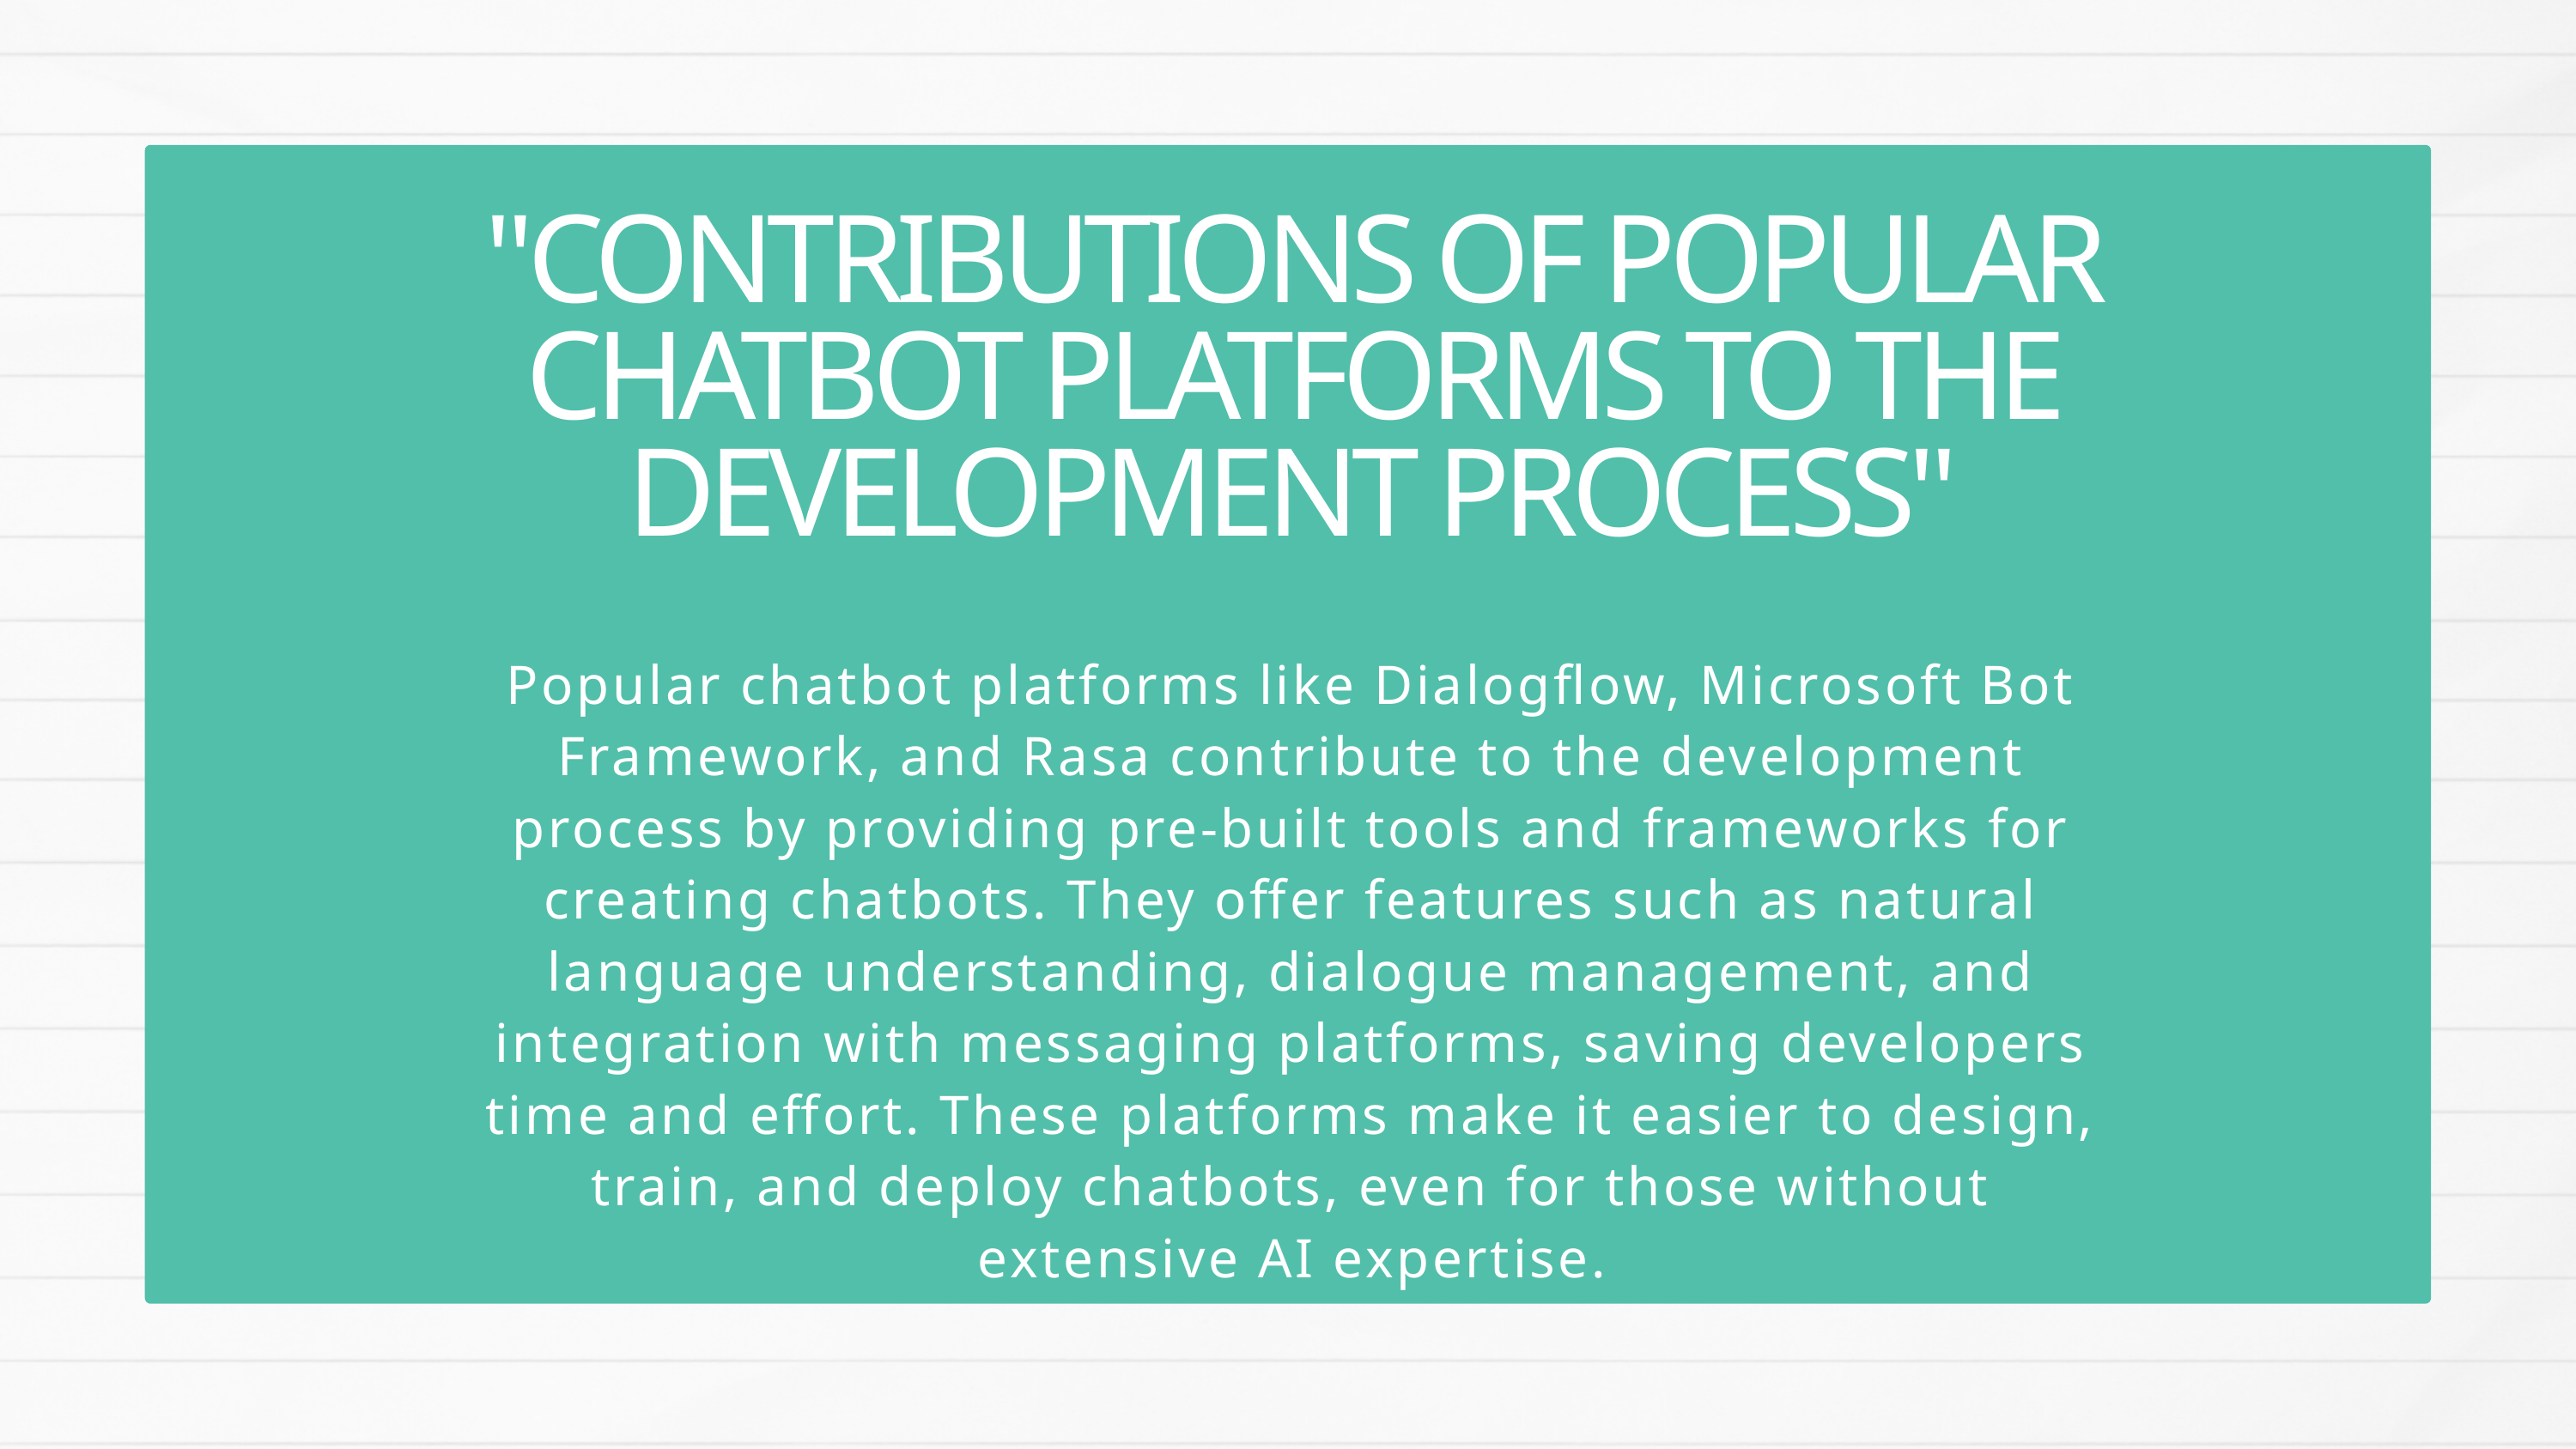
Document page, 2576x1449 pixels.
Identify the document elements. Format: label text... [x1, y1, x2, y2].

text_box "CONTRIBUTIONS OF POPULAR CHATBOT PLATFORMS TO THE DEVELOPMENT PROCESS" [427, 210, 2159, 561]
text_box Popular chatbot platforms like Dialogflow, Microsoft Bot Framework, and Rasa contribute to the development process by providing pre-built tools and frameworks for creating chatbots. They offer features such as natural language understanding, dialogue management, and integration with messaging platforms, saving developers time and effort. These platforms make it easier to design, train, and deploy chatbots, even for those without extensive AI expertise. [475, 642, 2110, 1289]
text_box [0, 0, 2576, 1449]
